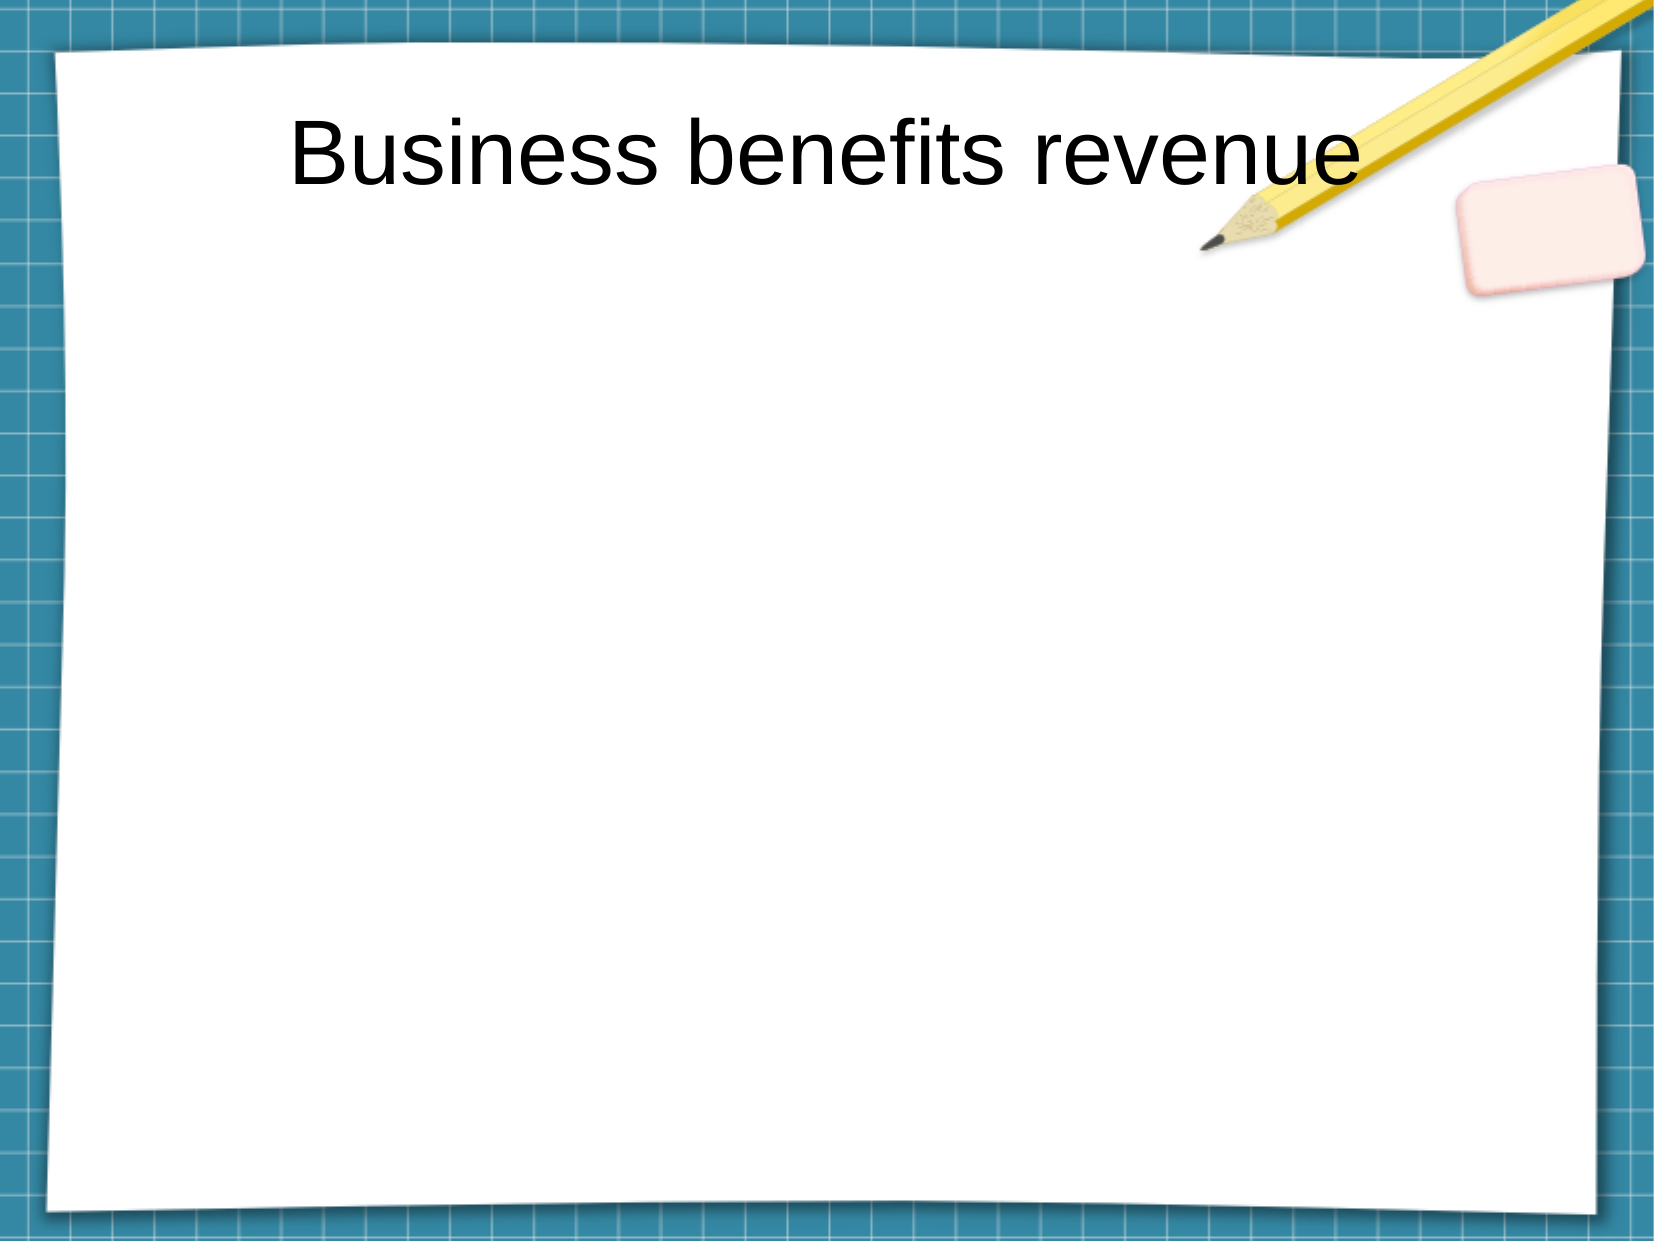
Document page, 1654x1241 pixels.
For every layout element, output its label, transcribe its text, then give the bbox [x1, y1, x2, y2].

picture [0, 0, 1654, 1241]
title Business benefits revenue [82, 49, 1571, 257]
